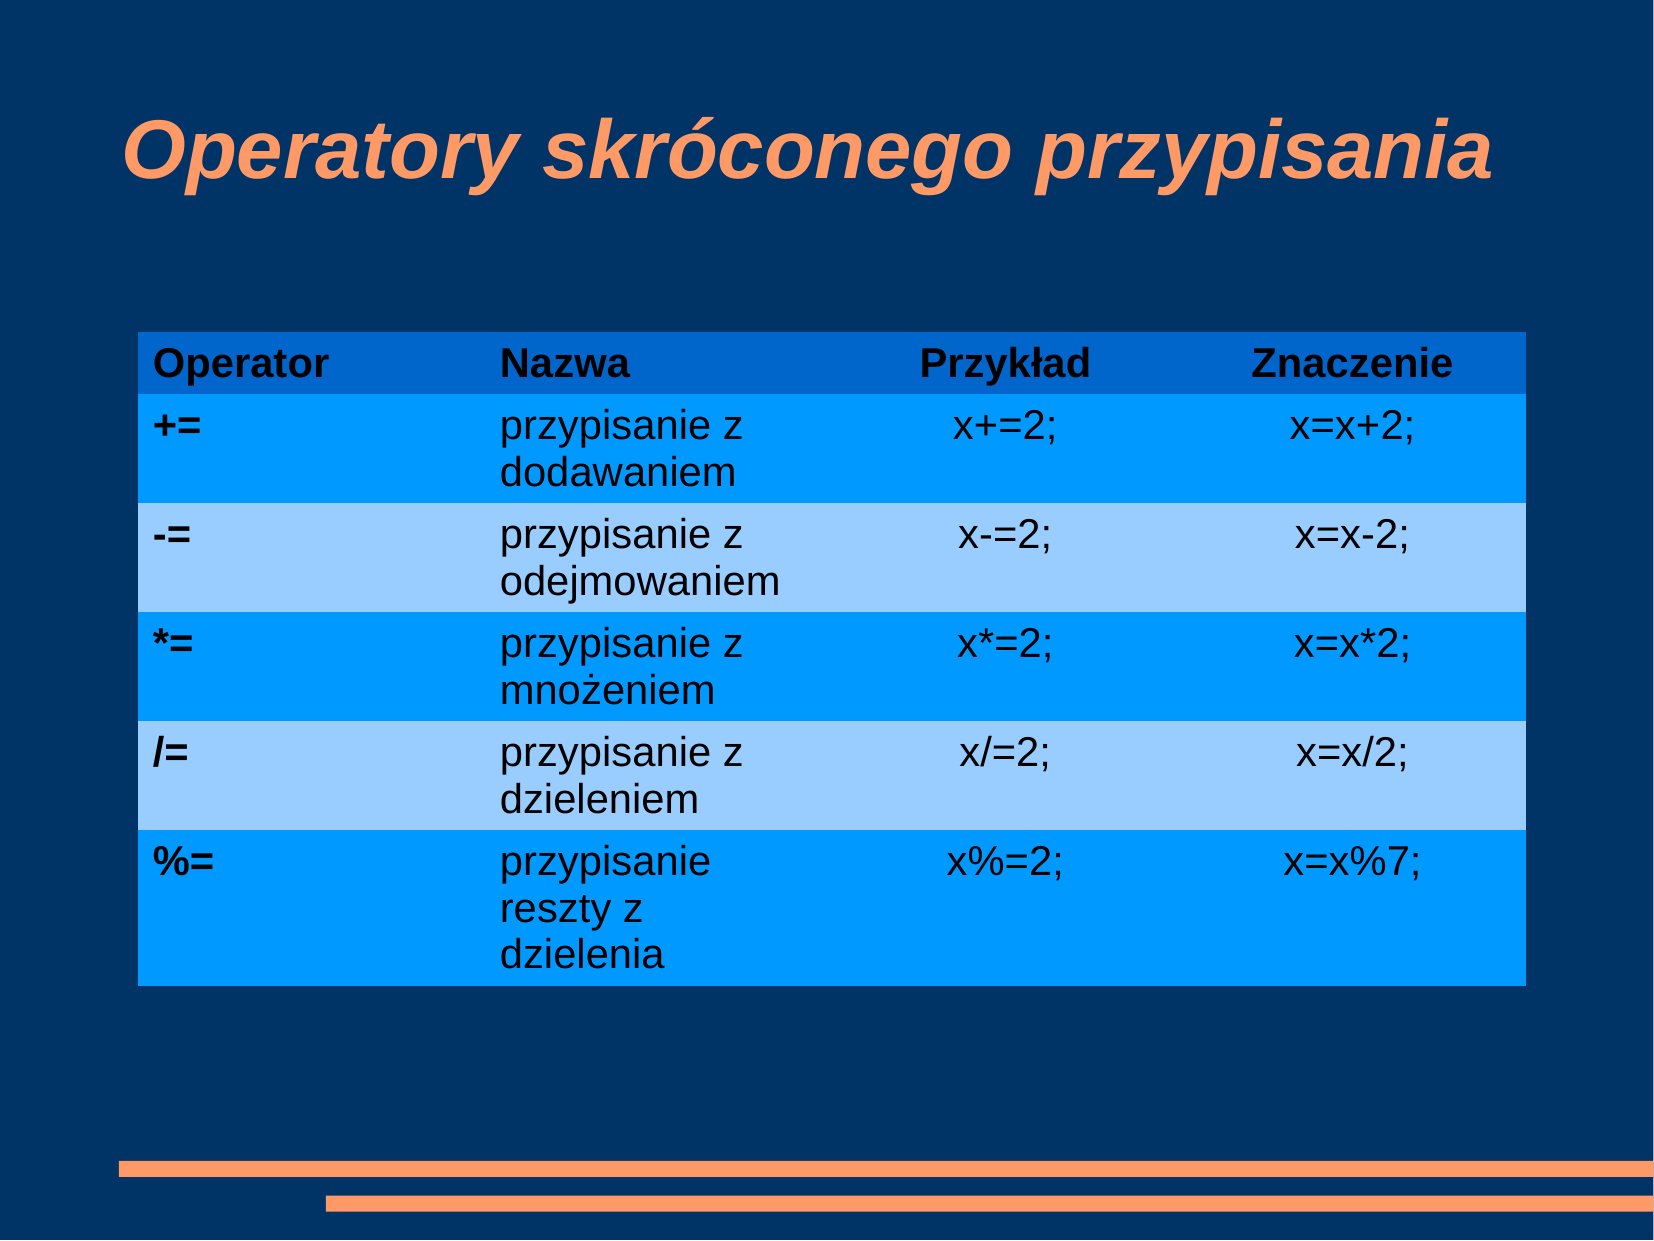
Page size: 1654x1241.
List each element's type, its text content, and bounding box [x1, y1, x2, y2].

table_cell /= [138, 721, 485, 830]
title Operatory skróconego przypisania [121, 46, 1534, 254]
table_cell x+=2; [832, 394, 1179, 503]
table_cell x=x%7; [1179, 830, 1526, 986]
table_cell *= [138, 612, 485, 721]
table_header Znaczenie [1179, 332, 1526, 394]
table_cell x=x-2; [1179, 503, 1526, 612]
table_cell += [138, 394, 485, 503]
table_cell przypisanie z dzieleniem [485, 721, 832, 830]
table_cell x*=2; [832, 612, 1179, 721]
table_cell przypisanie reszty z dzielenia [485, 830, 832, 986]
table_header Nazwa [485, 332, 832, 394]
table_cell -= [138, 503, 485, 612]
table_cell przypisanie z mnożeniem [485, 612, 832, 721]
table_header Przykład [832, 332, 1179, 394]
table_header Operator [138, 332, 485, 394]
table_cell przypisanie z odejmowaniem [485, 503, 832, 612]
table_cell x%=2; [832, 830, 1179, 986]
table_cell przypisanie z dodawaniem [485, 394, 832, 503]
table_cell %= [138, 830, 485, 986]
table_cell x-=2; [832, 503, 1179, 612]
table_cell x=x/2; [1179, 721, 1526, 830]
table_cell x=x+2; [1179, 394, 1526, 503]
table_cell x=x*2; [1179, 612, 1526, 721]
table_cell x/=2; [832, 721, 1179, 830]
